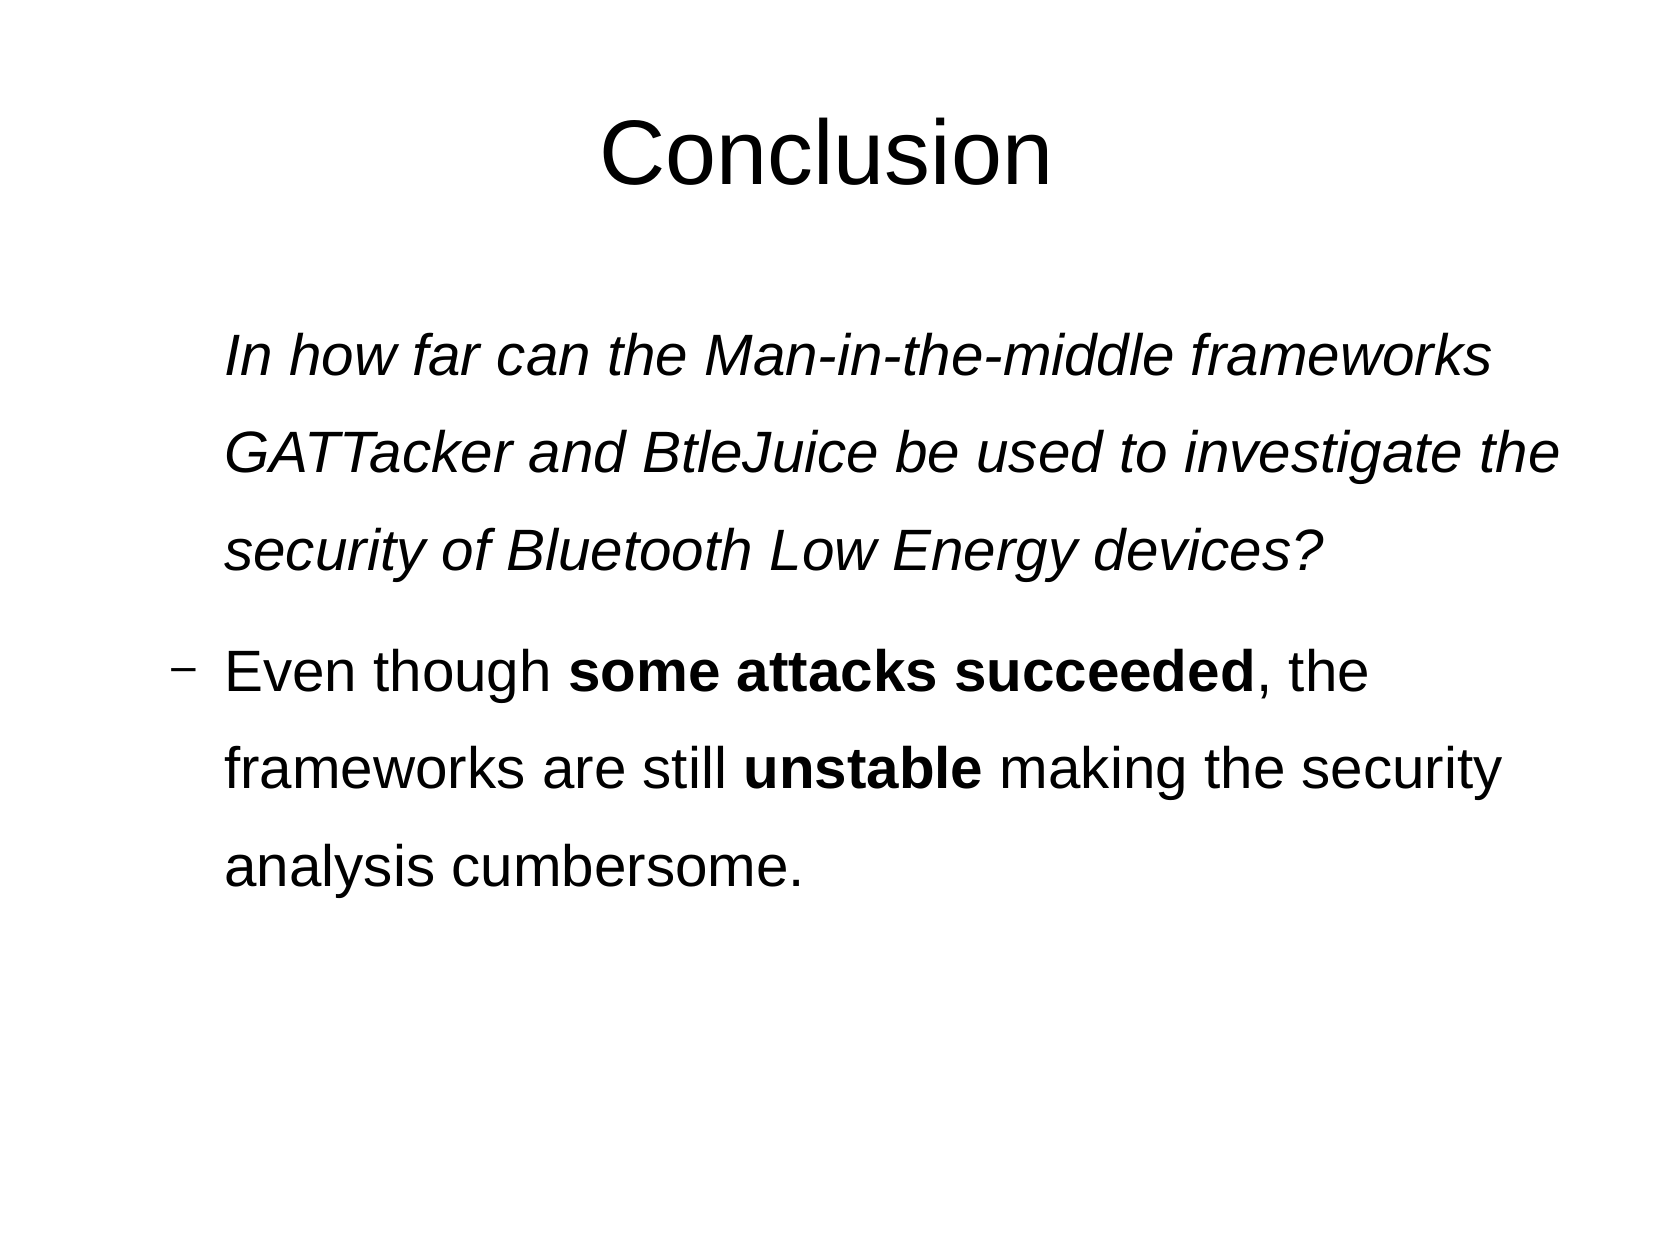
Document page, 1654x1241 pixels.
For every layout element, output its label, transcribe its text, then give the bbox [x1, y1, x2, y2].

list In how far can the Man-in-the-middle frameworks GATTacker and BtleJuice be used to investigate the security of Bluetooth Low Energy devices? Even though some attacks succeeded, the frameworks are still unstable making the security analysis cumbersome. [82, 290, 1571, 1010]
title Conclusion [82, 49, 1571, 257]
